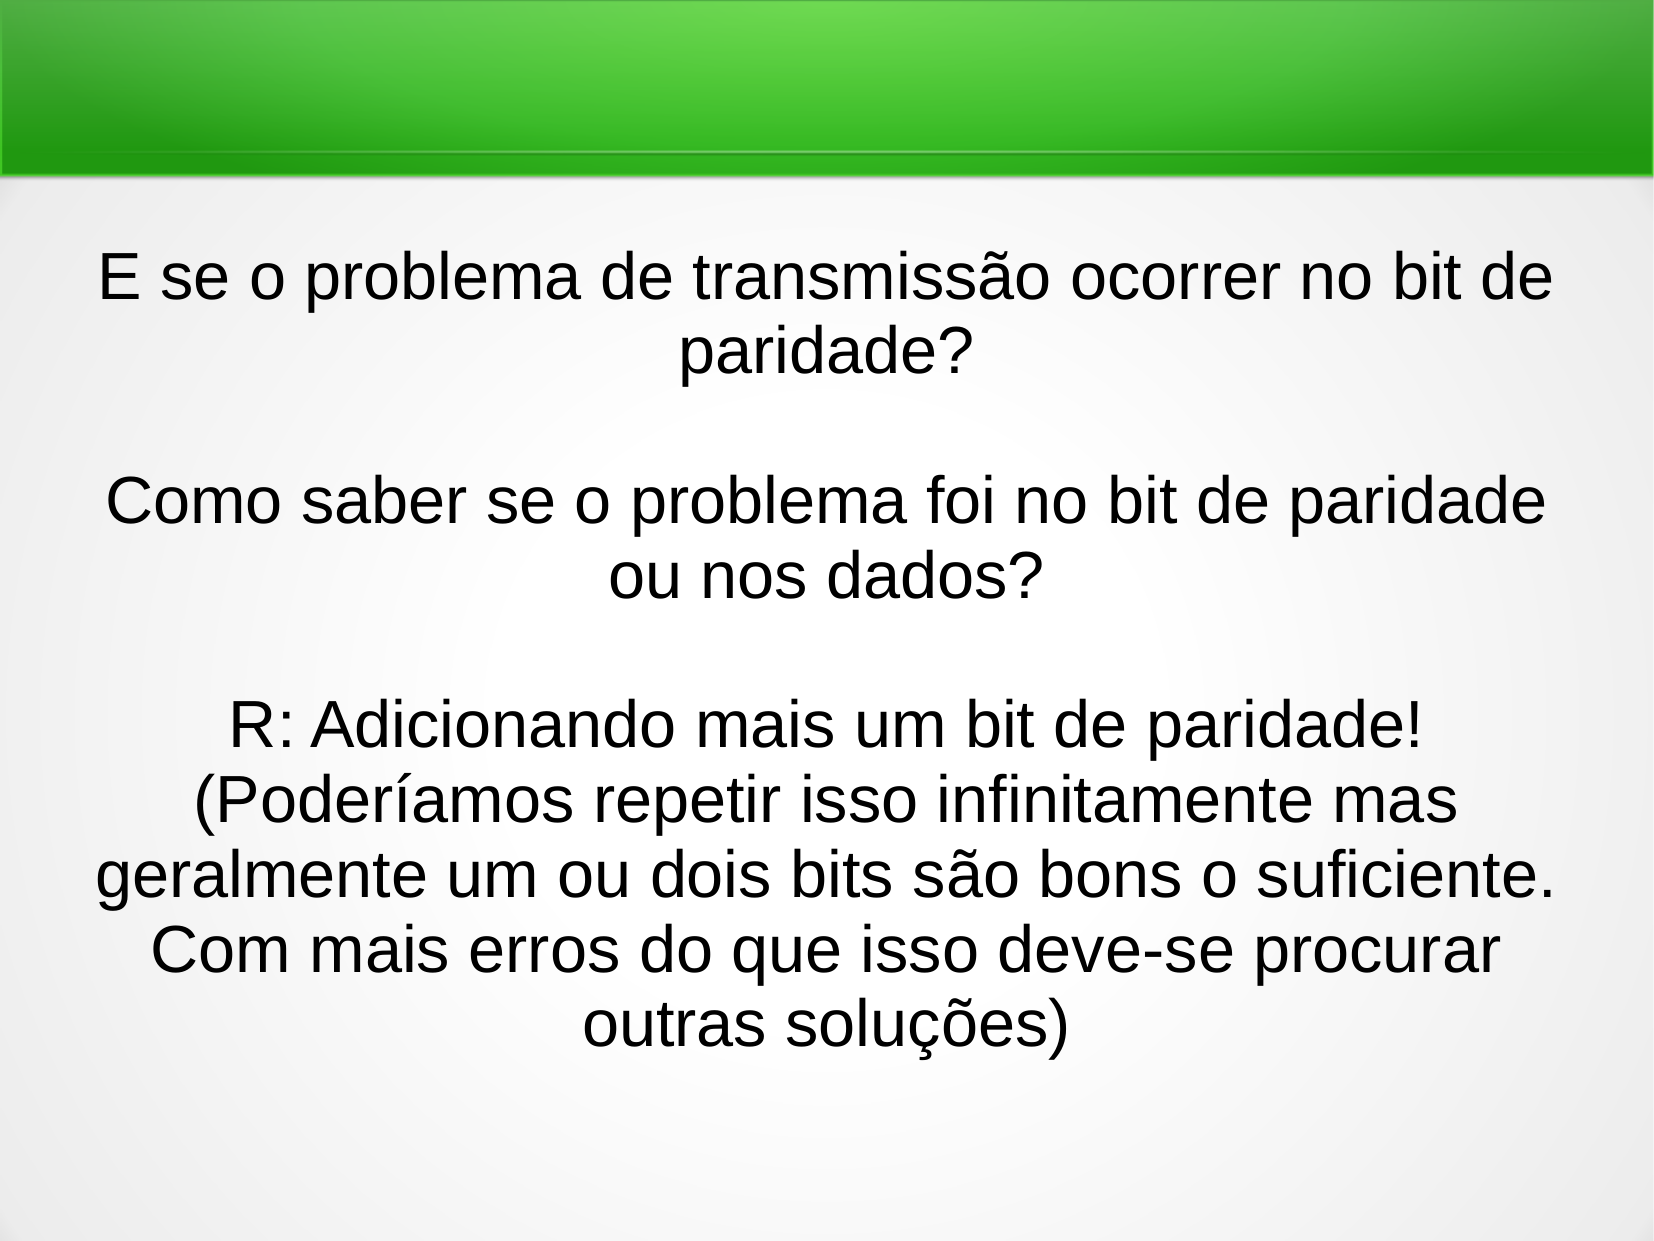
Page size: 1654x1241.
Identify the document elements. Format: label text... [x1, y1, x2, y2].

picture [0, 0, 1654, 1241]
subtitle E se o problema de transmissão ocorrer no bit de paridade? Como saber se o problema foi no bit de paridade ou nos dados? R: Adicionando mais um bit de paridade! (Poderíamos repetir isso infinitamente mas geralmente um ou dois bits são bons o suficiente. Com mais erros do que isso deve-se procurar outras soluções) [82, 238, 1571, 1062]
